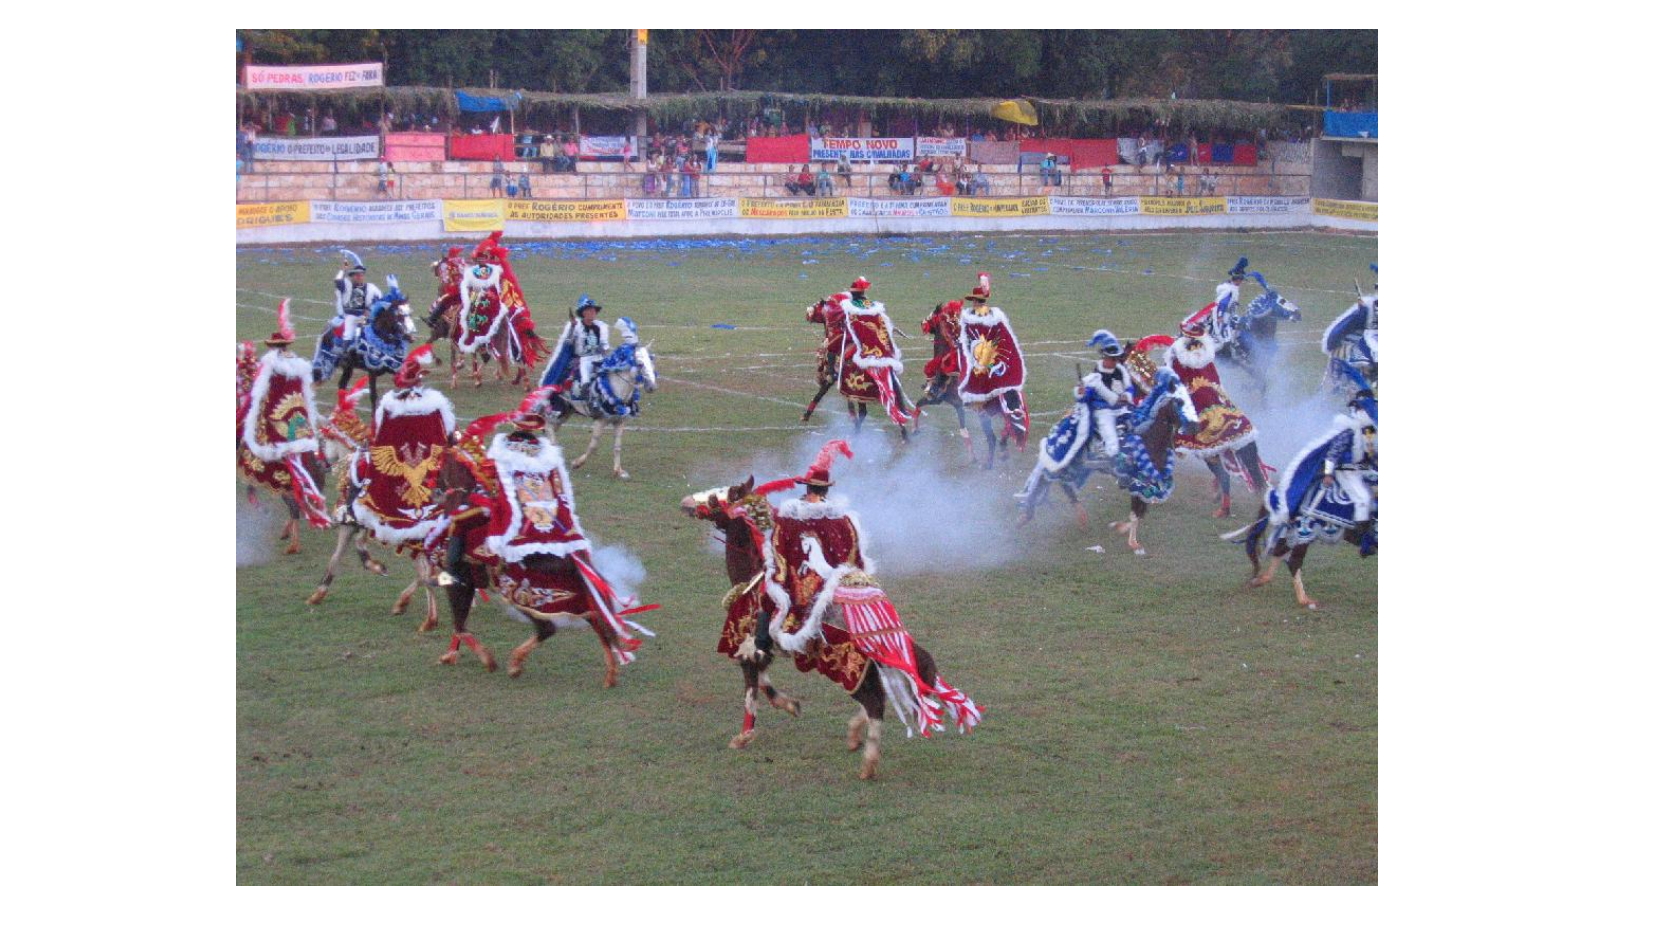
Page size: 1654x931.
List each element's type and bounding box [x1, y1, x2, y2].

picture [236, 29, 1378, 886]
